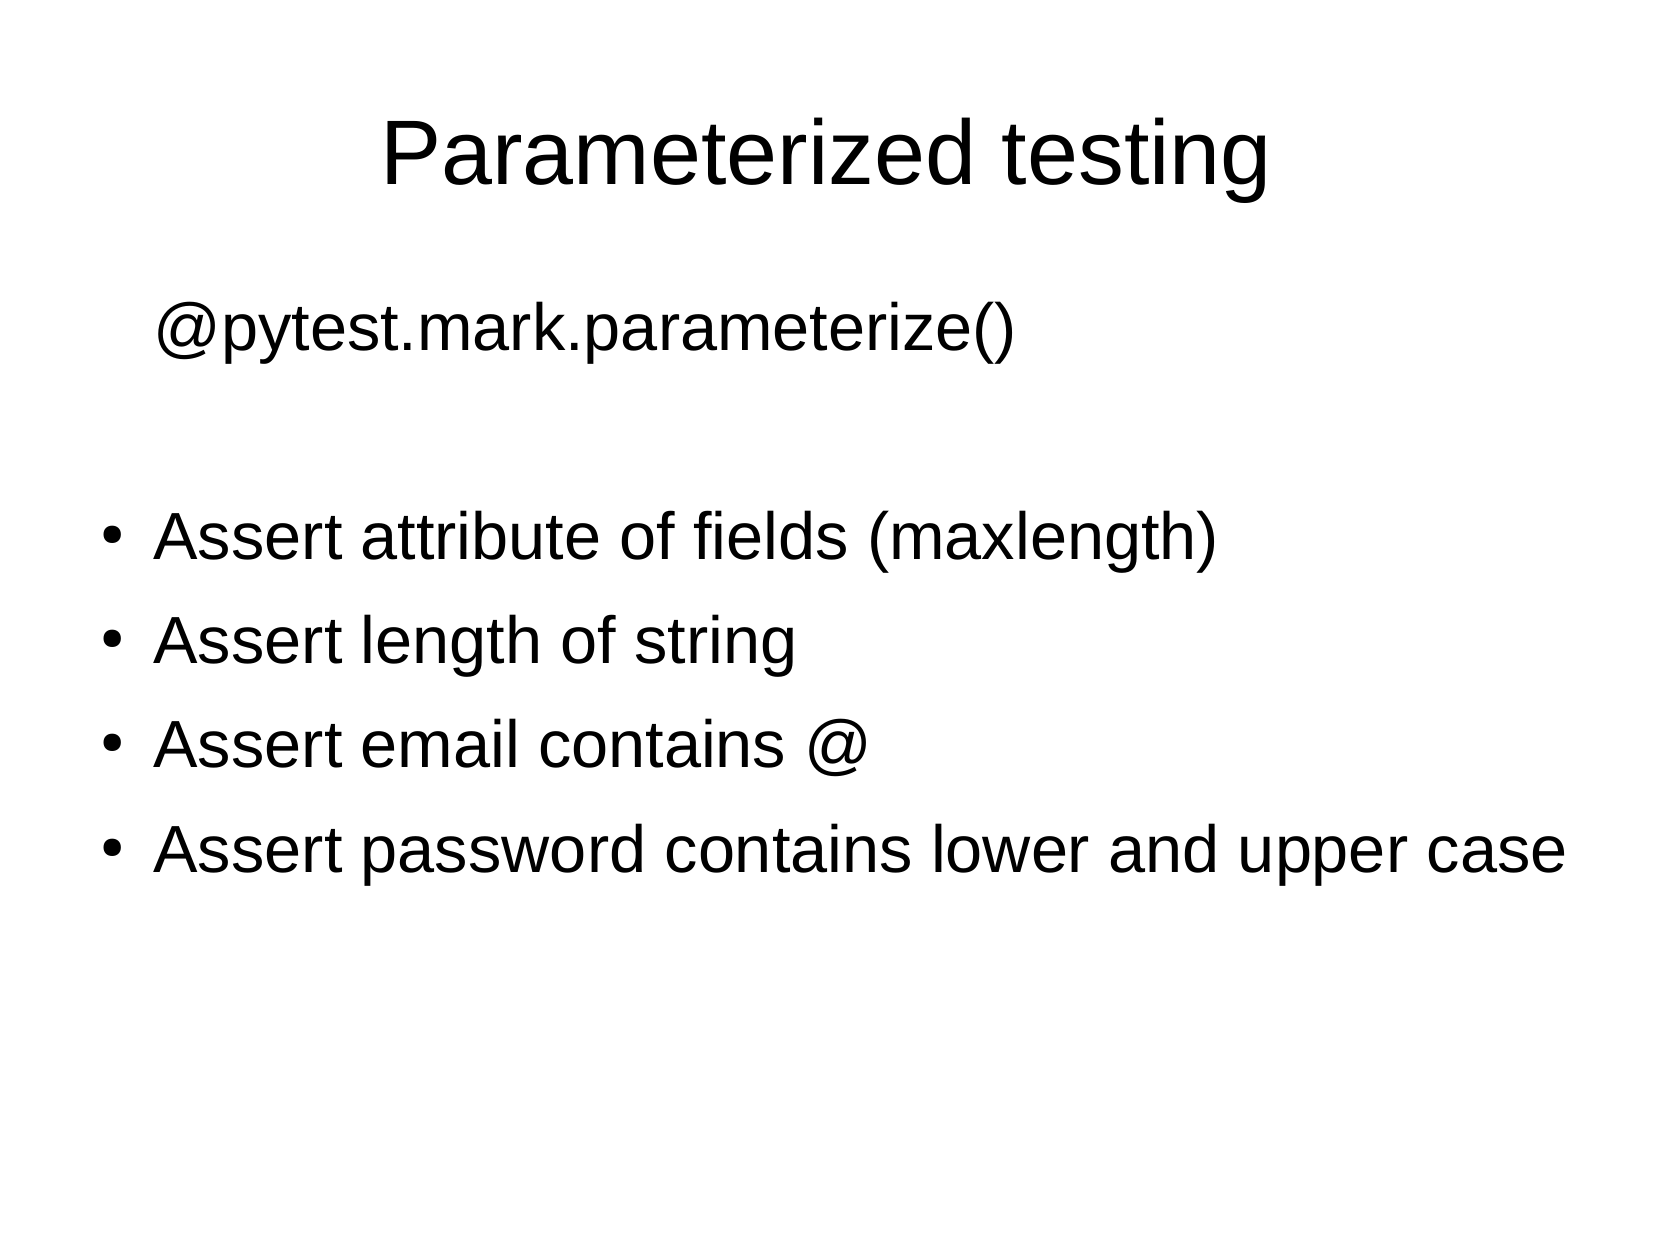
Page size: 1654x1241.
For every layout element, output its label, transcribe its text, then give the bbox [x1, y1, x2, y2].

title Parameterized testing [82, 49, 1571, 257]
list @pytest.mark.parameterize() Assert attribute of fields (maxlength) Assert length of string Assert email contains @ Assert password contains lower and upper case [82, 290, 1571, 1010]
